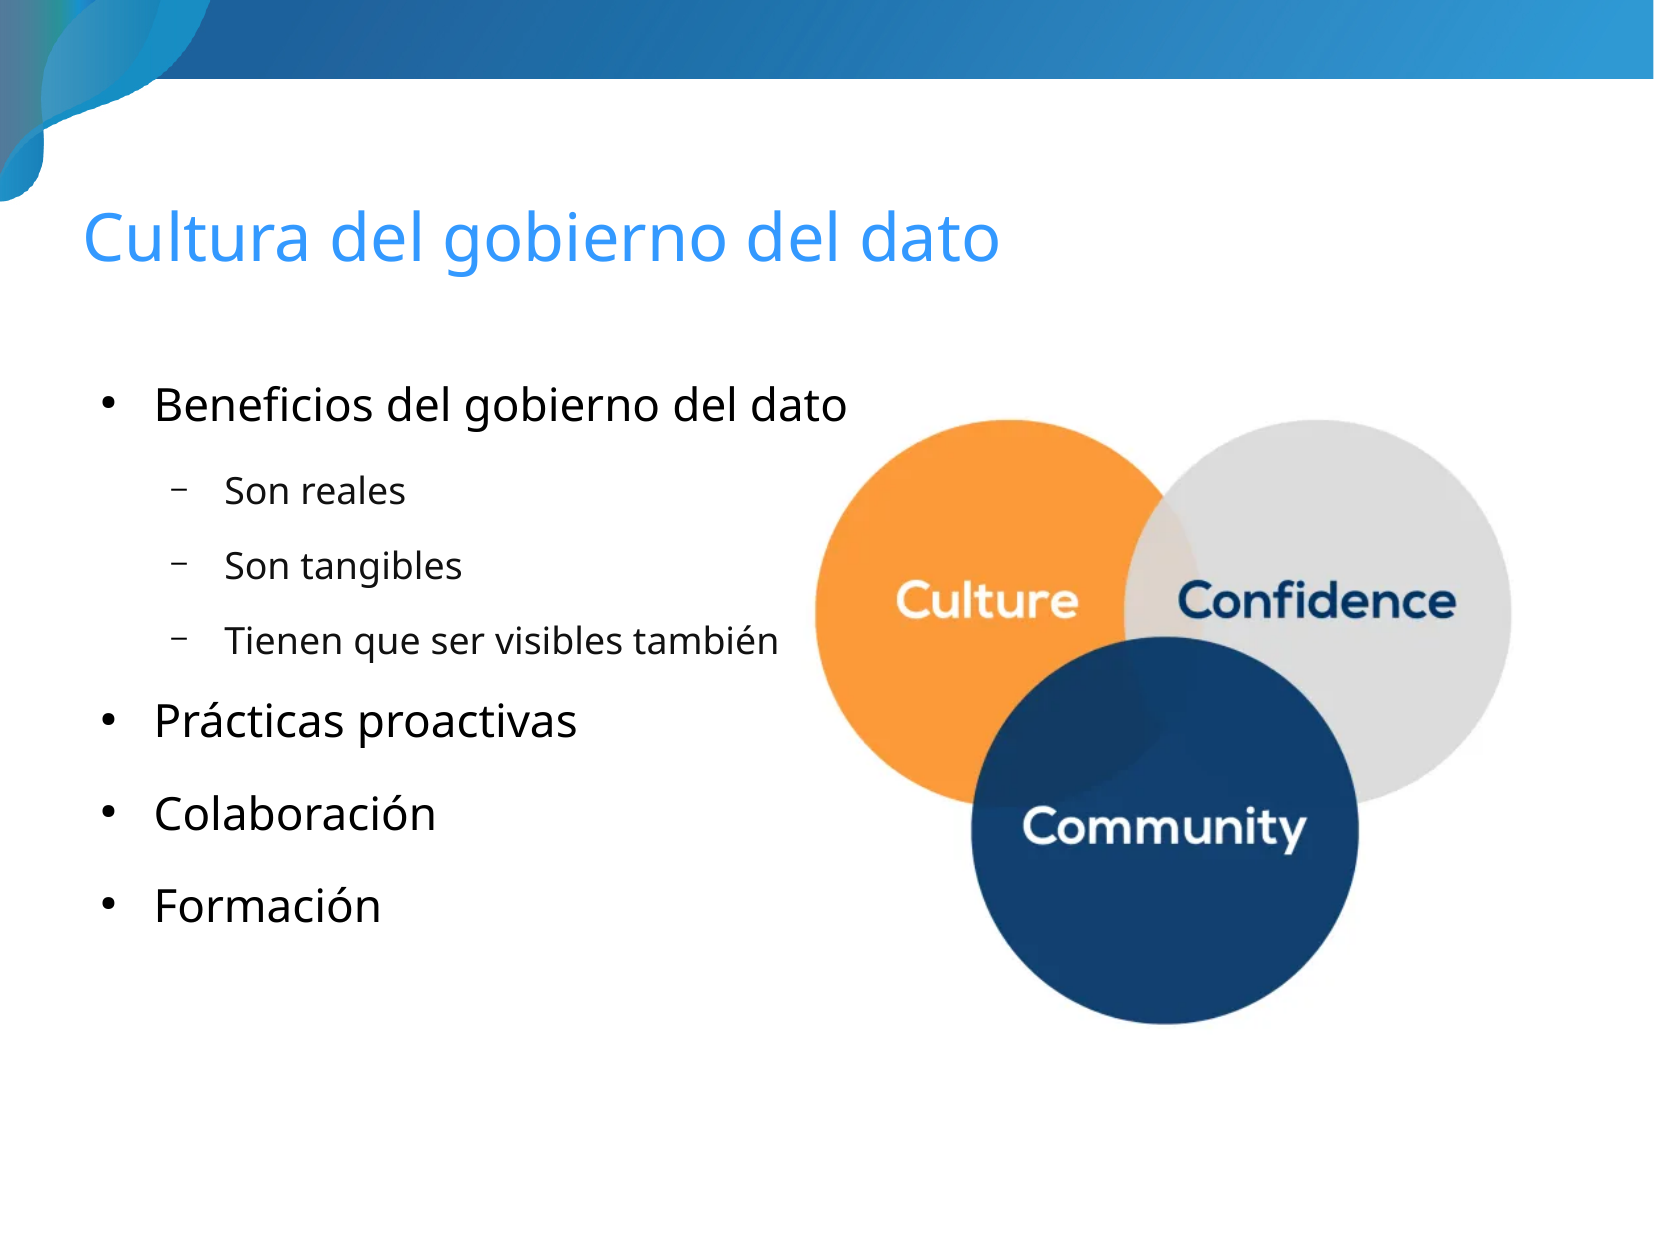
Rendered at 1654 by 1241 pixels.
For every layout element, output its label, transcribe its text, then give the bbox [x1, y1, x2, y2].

picture [0, 0, 1654, 1241]
list Beneficios del gobierno del dato Son reales Son tangibles Tienen que ser visibles también Prácticas proactivas Colaboración Formación [82, 372, 1571, 864]
title Cultura del gobierno del dato [82, 132, 1571, 340]
